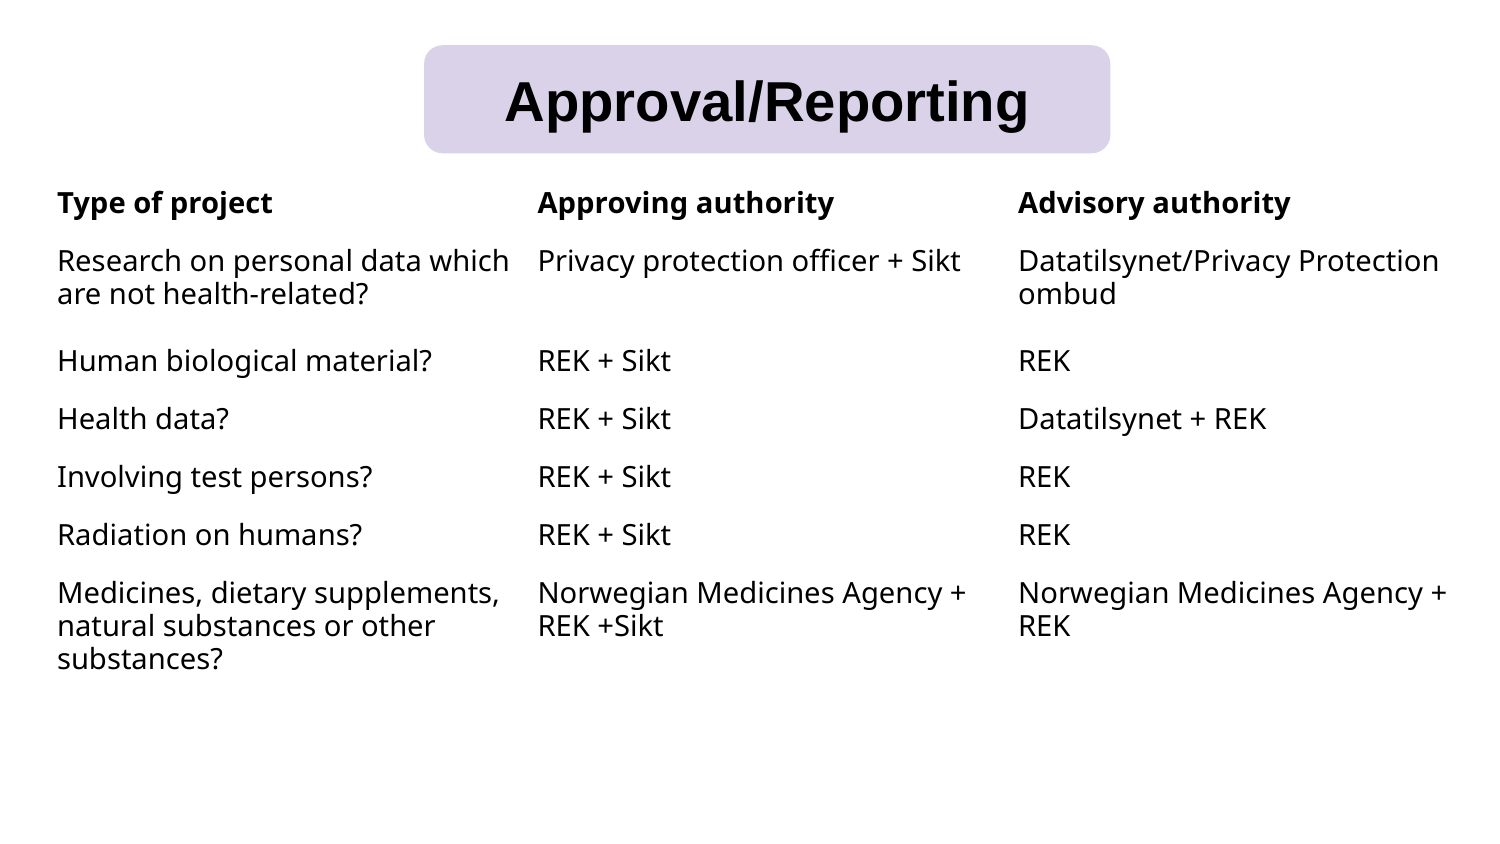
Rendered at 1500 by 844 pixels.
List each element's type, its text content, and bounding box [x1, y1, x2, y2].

table_cell Research on personal data which are not health-related? [46, 239, 527, 340]
table_cell Medicines, dietary supplements, natural substances or other substances? [46, 572, 527, 715]
table_cell REK + Sikt [527, 514, 1007, 572]
table_cell Health data? [46, 398, 527, 456]
table_cell Radiation on humans? [46, 514, 527, 572]
table_header Approving authority [527, 181, 1007, 239]
table_cell REK [1007, 514, 1488, 572]
table_cell Datatilsynet + REK [1007, 398, 1488, 456]
table_cell Privacy protection officer + Sikt [527, 239, 1007, 340]
table_cell REK + Sikt [527, 398, 1007, 456]
table_header Type of project [46, 181, 527, 239]
table_cell REK [1007, 340, 1488, 398]
table_cell Norwegian Medicines Agency + REK [1007, 572, 1488, 715]
text_box Approval/Reporting [424, 45, 1110, 153]
table_cell Norwegian Medicines Agency + REK +Sikt [527, 572, 1007, 715]
table_cell REK [1007, 456, 1488, 514]
table_cell Human biological material? [46, 340, 527, 398]
table_cell Involving test persons? [46, 456, 527, 514]
table_header Advisory authority [1007, 181, 1488, 239]
table_cell REK + Sikt [527, 340, 1007, 398]
table_cell REK + Sikt [527, 456, 1007, 514]
table_cell Datatilsynet/Privacy Protection ombud [1007, 239, 1488, 340]
